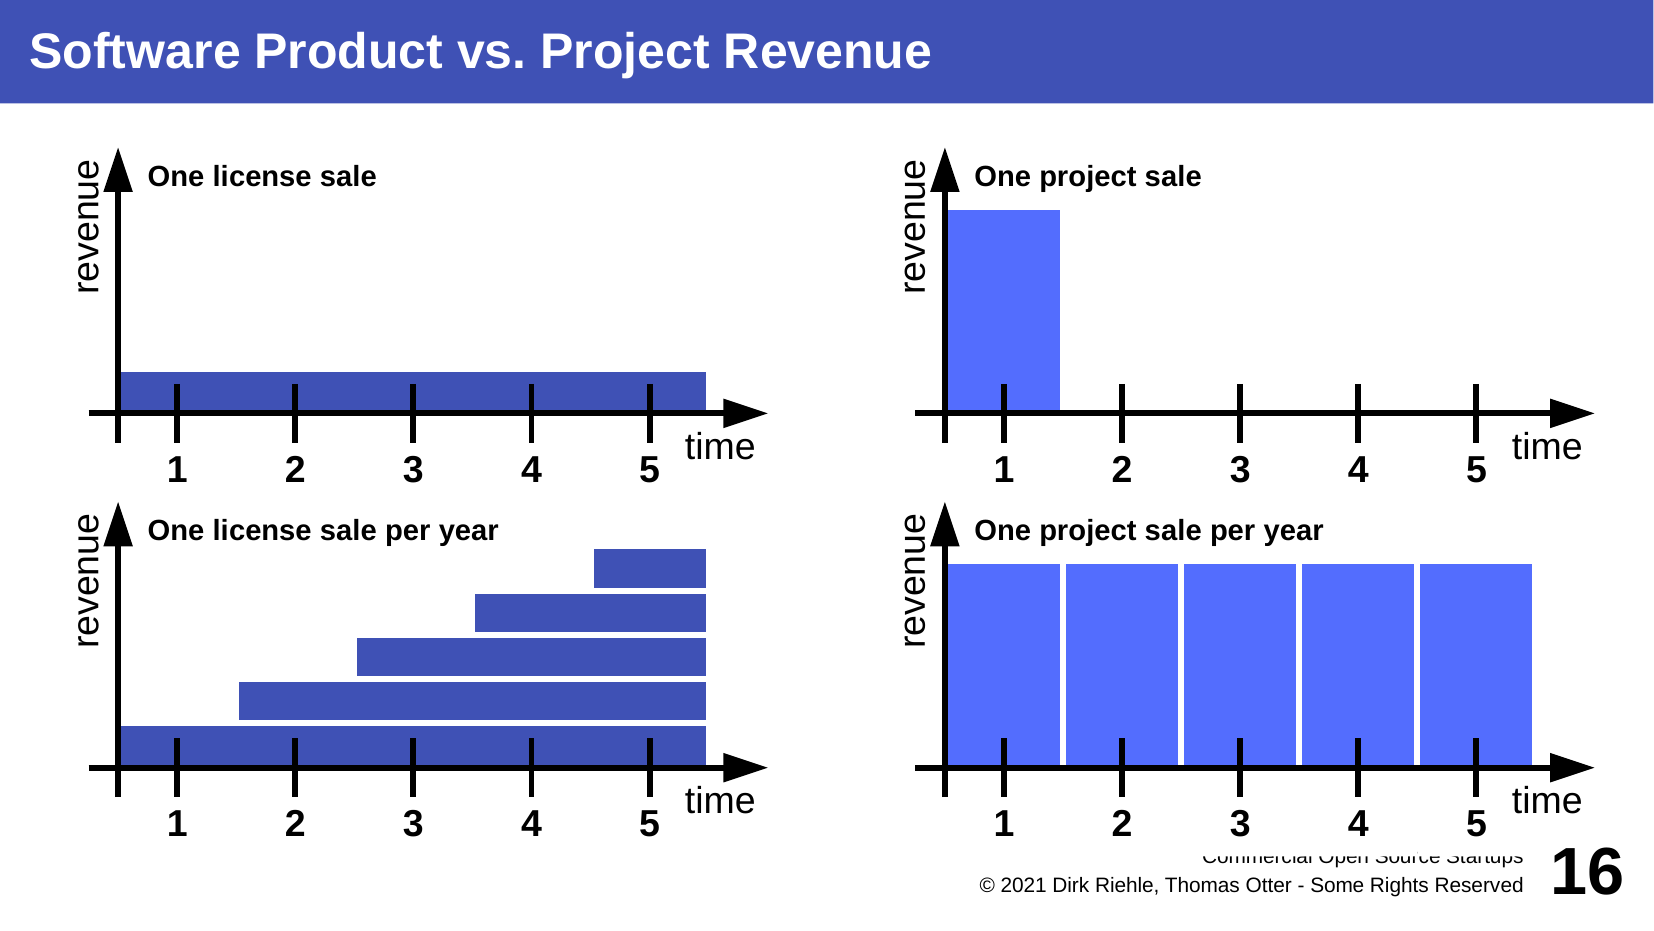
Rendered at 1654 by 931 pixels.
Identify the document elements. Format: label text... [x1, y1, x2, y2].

text_box 5 [591, 767, 709, 857]
text_box 2 [1062, 771, 1182, 857]
text_box 2 [1062, 416, 1182, 501]
title Software Product vs. Project Revenue [0, 0, 1654, 104]
text_box One project sale [944, 147, 1595, 237]
text_box time [1417, 767, 1595, 857]
text_box 3 [355, 767, 472, 857]
text_box 5 [591, 413, 709, 501]
text_box 3 [355, 413, 472, 501]
text_box revenue [856, 147, 945, 325]
text_box time [1417, 413, 1595, 501]
text_box revenue [29, 147, 119, 325]
text_box 2 [236, 413, 355, 501]
text_box 1 [944, 771, 1062, 857]
text_box 4 [1299, 416, 1417, 501]
text_box time [709, 413, 768, 501]
text_box 1 [118, 767, 236, 857]
text_box 4 [1299, 771, 1417, 857]
text_box One license sale [118, 147, 768, 237]
text_box 4 [472, 767, 591, 857]
text_box [121, 369, 709, 410]
text_box time [709, 767, 768, 857]
text_box 1 [944, 416, 1062, 501]
text_box [948, 591, 1536, 765]
text_box [948, 237, 1063, 410]
text_box revenue [29, 501, 119, 680]
text_box 3 [1182, 771, 1299, 857]
text_box revenue [856, 501, 944, 680]
text_box [121, 591, 709, 765]
text_box One license sale per year [118, 501, 768, 591]
text_box 3 [1182, 416, 1299, 501]
text_box 4 [472, 413, 591, 501]
text_box 1 [118, 413, 236, 501]
text_box 2 [236, 767, 355, 857]
text_box One project sale per year [945, 501, 1595, 591]
